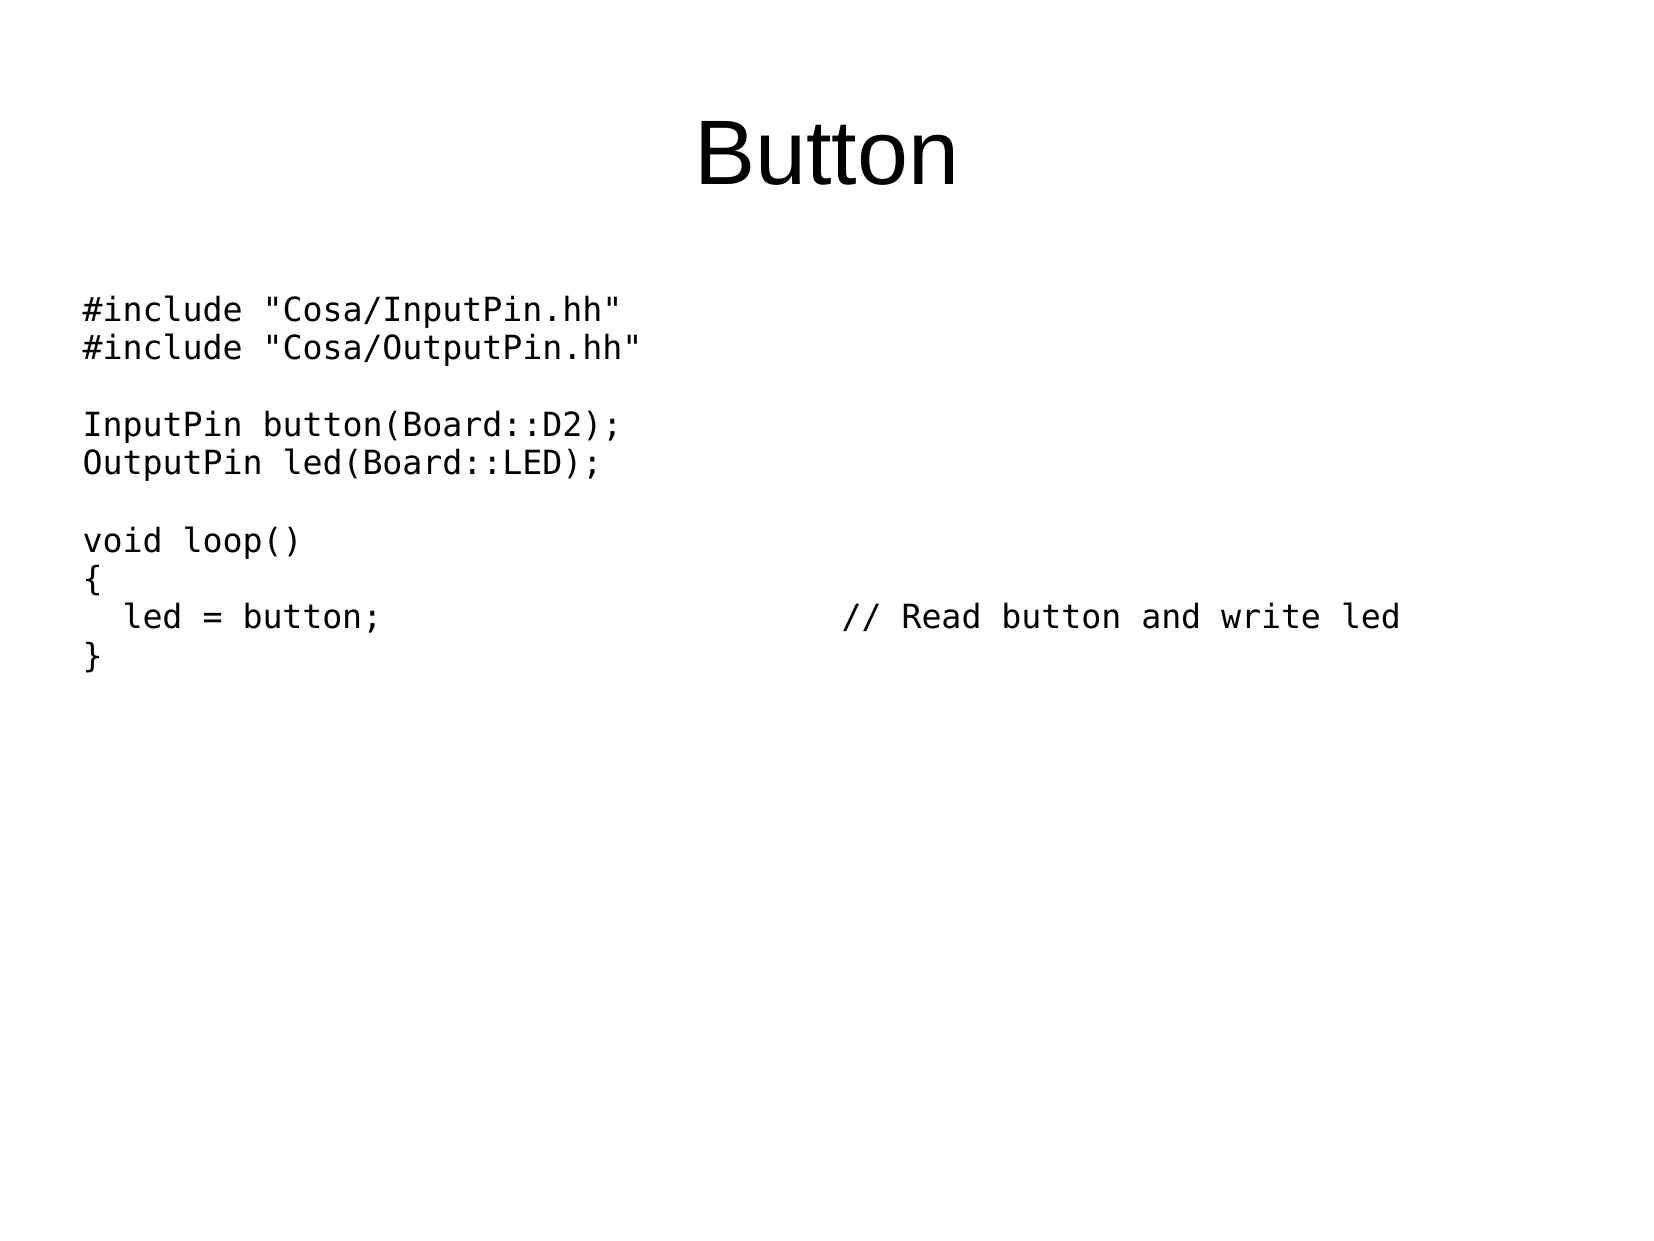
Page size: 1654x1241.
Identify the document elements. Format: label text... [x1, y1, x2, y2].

list #include "Cosa/InputPin.hh" #include "Cosa/OutputPin.hh" InputPin button(Board::D2); OutputPin led(Board::LED); void loop() { led = button; // Read button and write led } [82, 290, 1571, 1201]
title Button [82, 49, 1571, 257]
